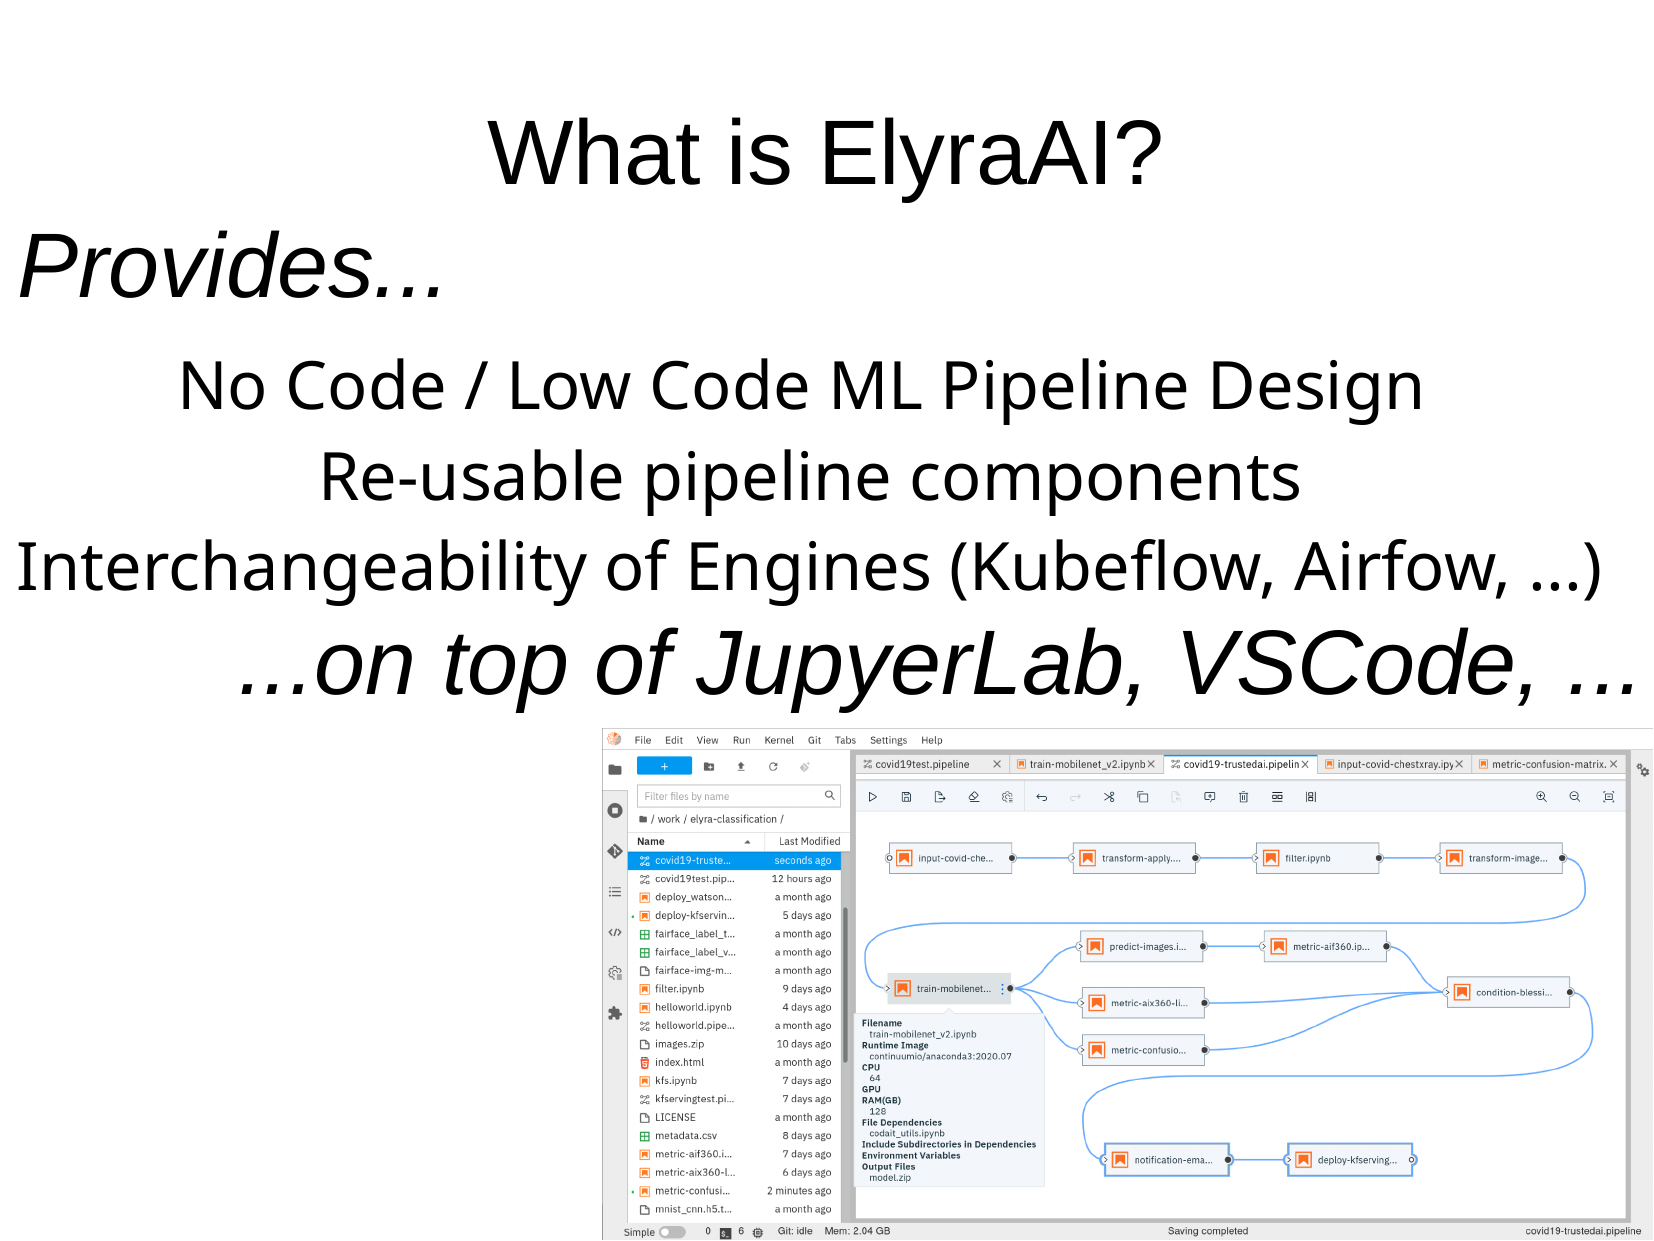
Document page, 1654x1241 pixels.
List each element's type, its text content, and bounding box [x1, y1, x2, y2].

picture [602, 728, 1653, 1240]
title ...on top of JupyerLab, VSCode, ... [64, 559, 1654, 767]
title Provides... [0, 162, 979, 370]
text_box No Code / Low Code ML Pipeline Design Re-usable pipeline components Interchangeability of Engines (Kubeflow, Airfow, ...) [0, 239, 1638, 688]
title What is ElyraAI? [82, 49, 1571, 239]
